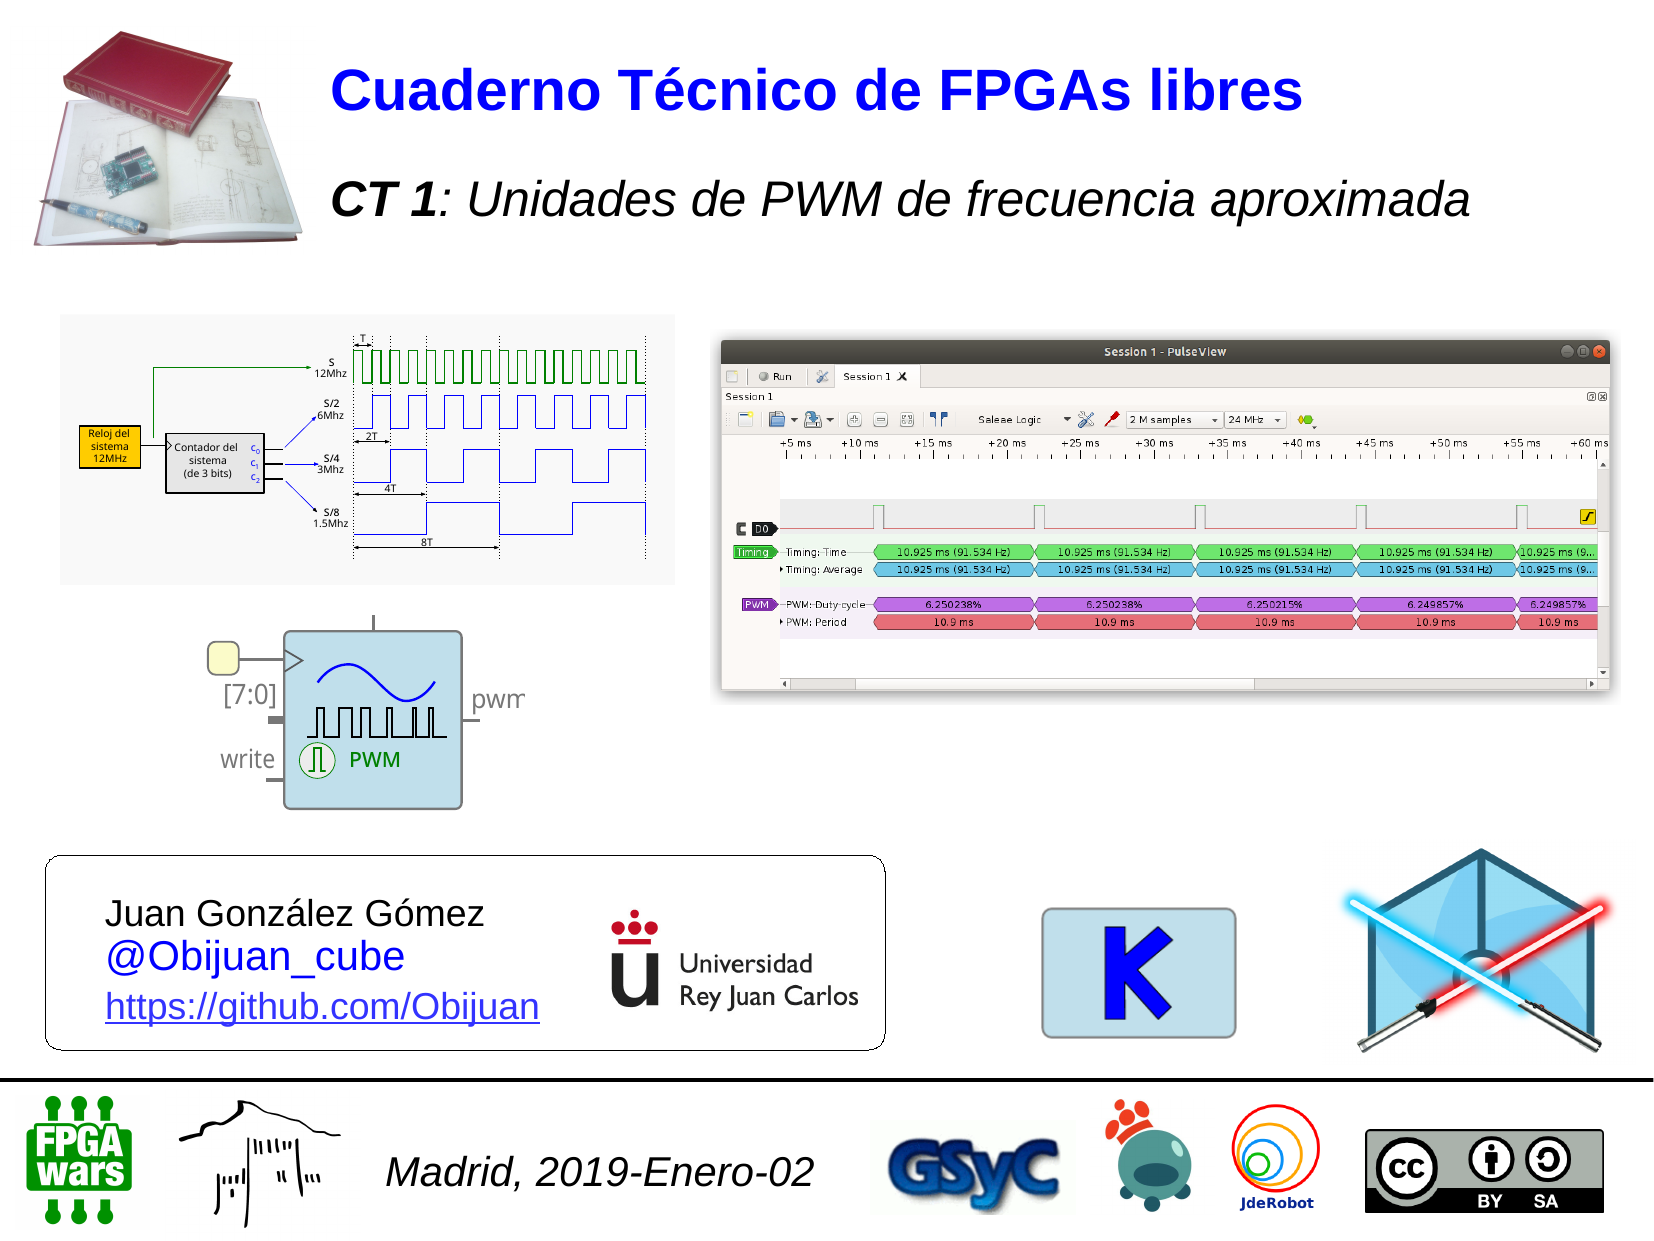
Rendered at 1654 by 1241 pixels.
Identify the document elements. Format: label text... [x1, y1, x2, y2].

picture [1090, 1094, 1336, 1216]
text_box [45, 855, 886, 1051]
text_box CT 1: Unidades de PWM de frecuencia aproximada [330, 143, 1561, 256]
picture [710, 329, 1621, 706]
title Cuaderno Técnico de FPGAs libres [330, 15, 1471, 143]
picture [1365, 1120, 1604, 1221]
picture [10, 26, 676, 586]
picture [1322, 839, 1636, 1066]
text_box @Obijuan_cube [90, 925, 451, 1001]
text_box Juan González Gómez [90, 885, 601, 946]
text_box https://github.com/Obijuan [90, 978, 556, 1036]
text_box Madrid, 2019-Enero-02 [360, 1125, 841, 1219]
picture [595, 899, 871, 1021]
picture [15, 1095, 150, 1231]
picture [1035, 899, 1243, 1044]
picture [870, 1120, 1076, 1216]
picture [206, 615, 526, 811]
picture [165, 1089, 361, 1241]
